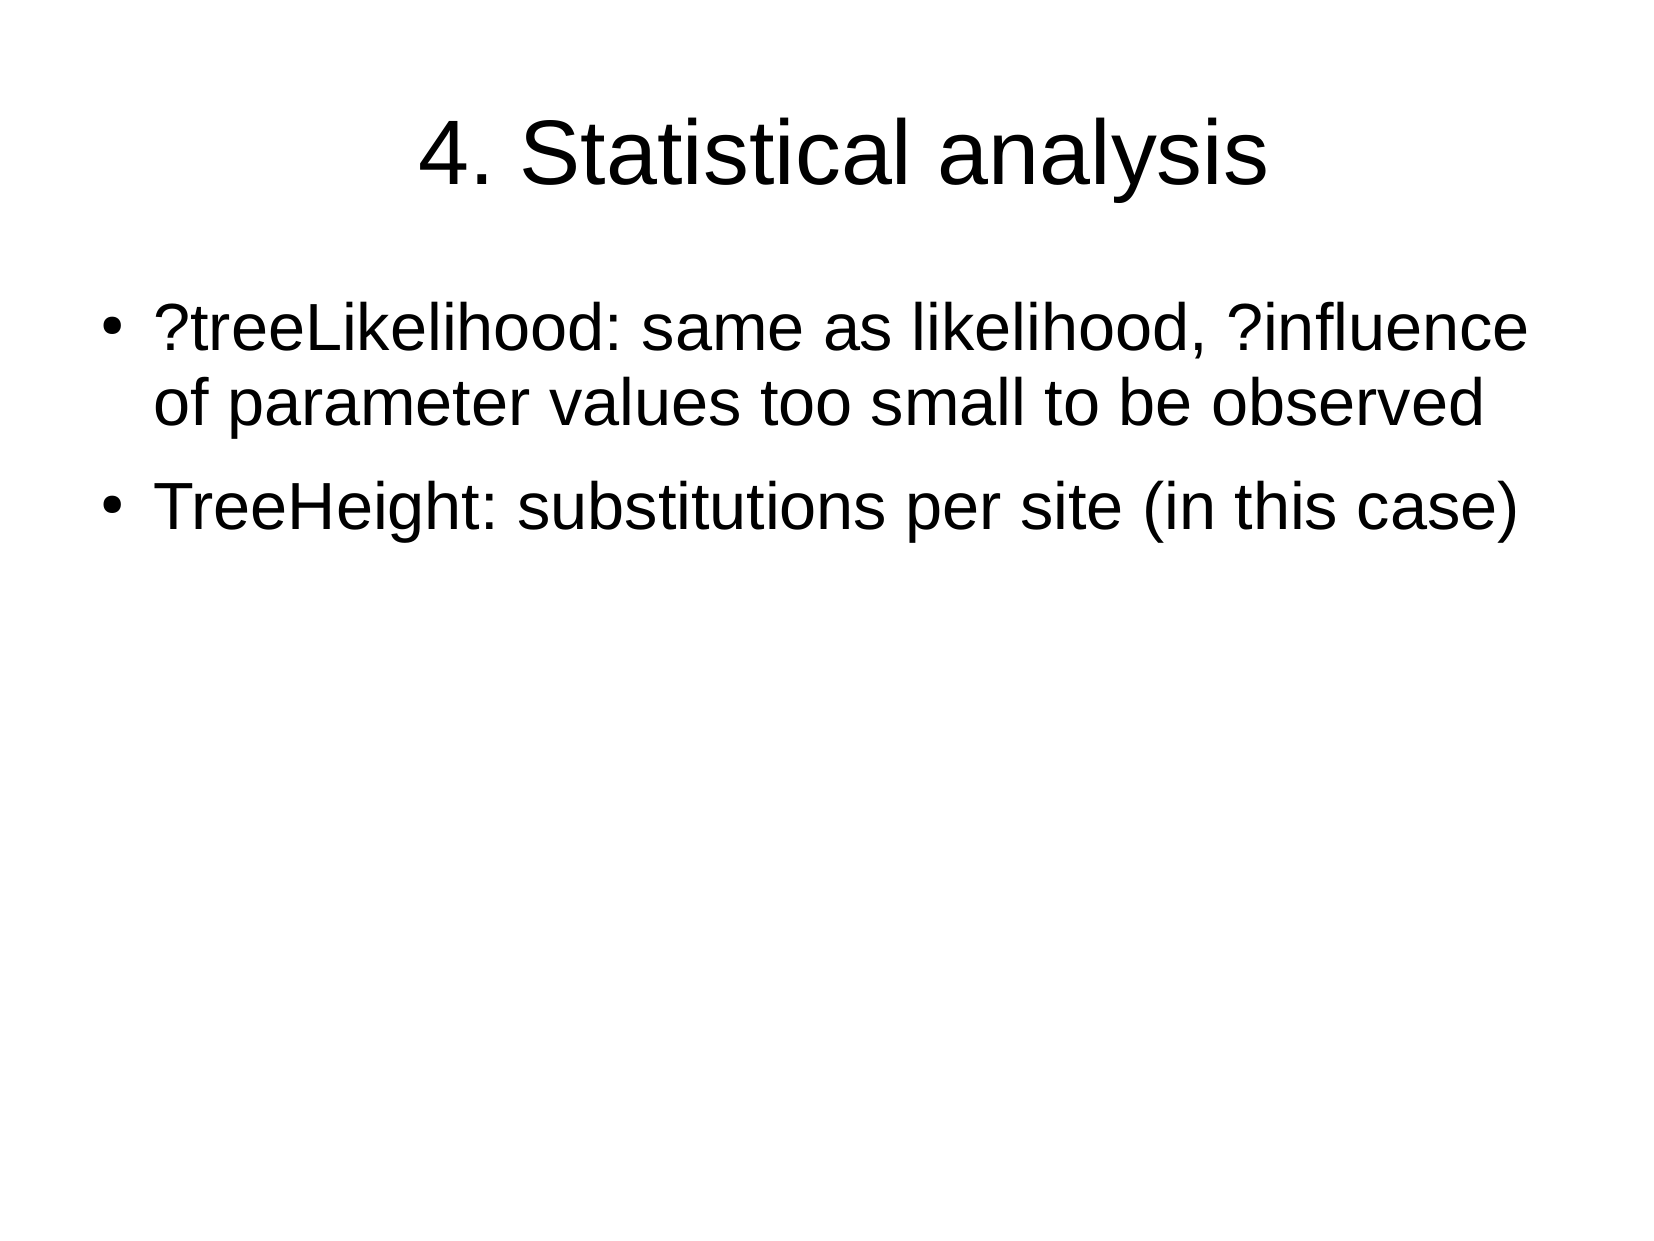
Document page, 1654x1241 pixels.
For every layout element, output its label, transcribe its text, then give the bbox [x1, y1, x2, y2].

title 4. Statistical analysis [82, 49, 1571, 257]
list ?treeLikelihood: same as likelihood, ?influence of parameter values too small to be observed TreeHeight: substitutions per site (in this case) [82, 290, 1571, 1010]
